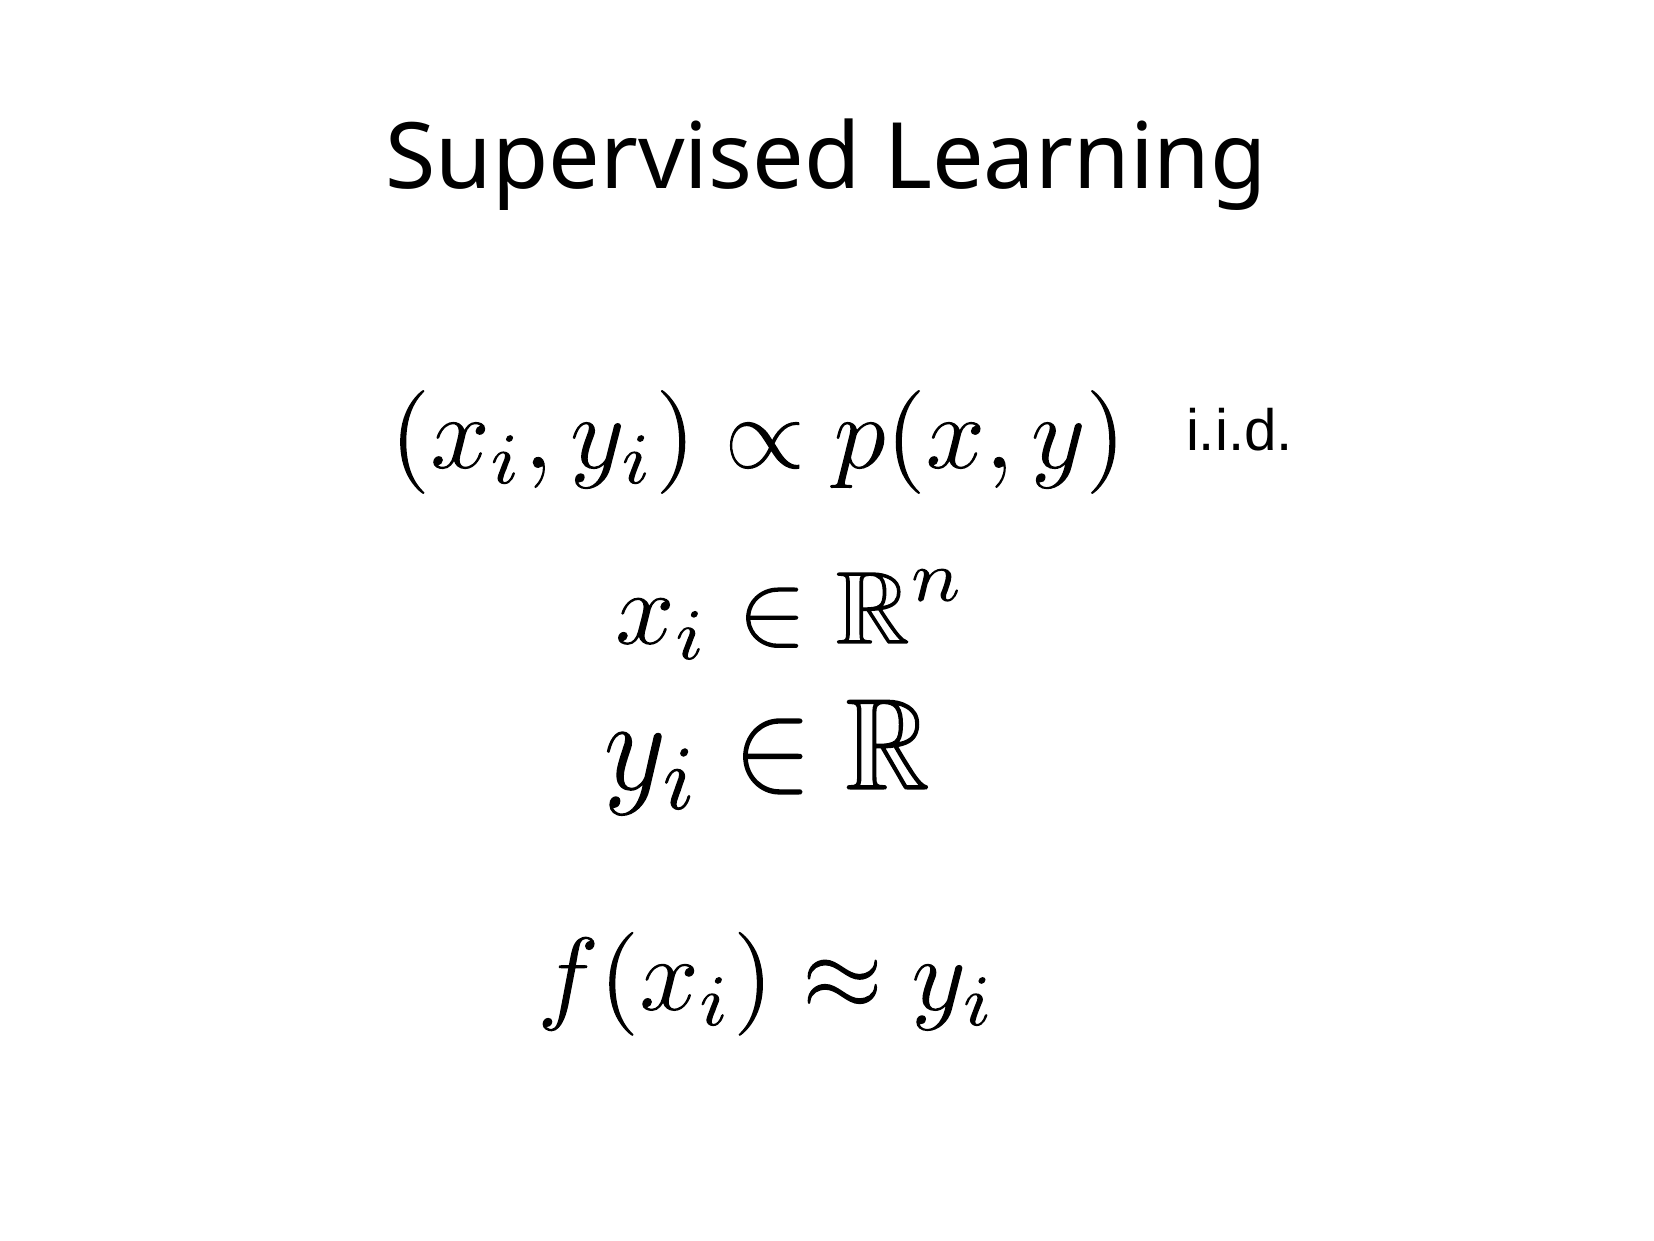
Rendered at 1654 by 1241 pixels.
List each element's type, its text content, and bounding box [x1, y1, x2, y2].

text_box [390, 390, 1126, 494]
text_box i.i.d. [1155, 390, 1531, 470]
text_box [537, 931, 992, 1036]
text_box [615, 568, 962, 661]
text_box [603, 699, 931, 817]
title Supervised Learning [82, 49, 1571, 257]
